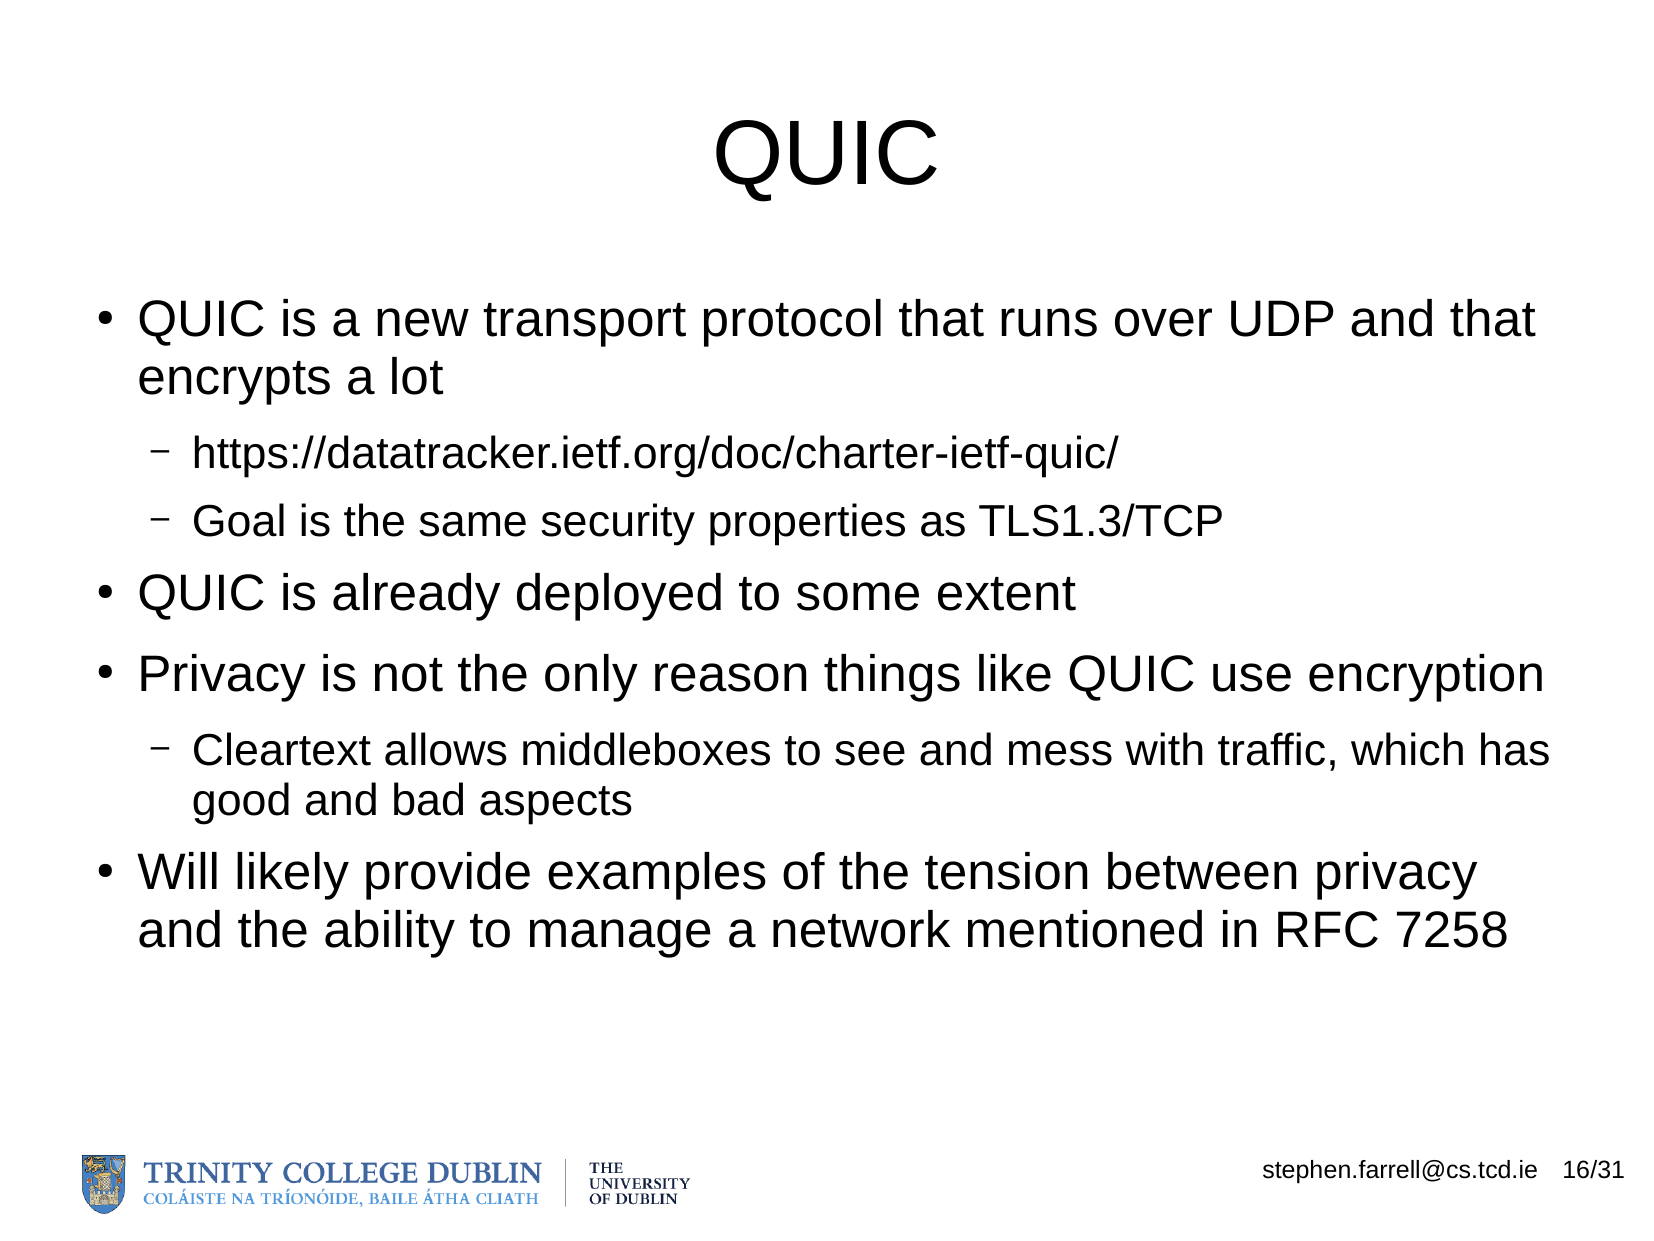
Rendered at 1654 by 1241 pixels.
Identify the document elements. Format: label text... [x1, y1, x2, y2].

picture [82, 1155, 694, 1214]
title QUIC [82, 49, 1571, 257]
list QUIC is a new transport protocol that runs over UDP and that encrypts a lot https://datatracker.ietf.org/doc/charter-ietf-quic/ Goal is the same security properties as TLS1.3/TCP QUIC is already deployed to some extent Privacy is not the only reason things like QUIC use encryption Cleartext allows middleboxes to see and mess with traffic, which has good and bad aspects Will likely provide examples of the tension between privacy and the ability to manage a network mentioned in RFC 7258 [82, 290, 1571, 1010]
